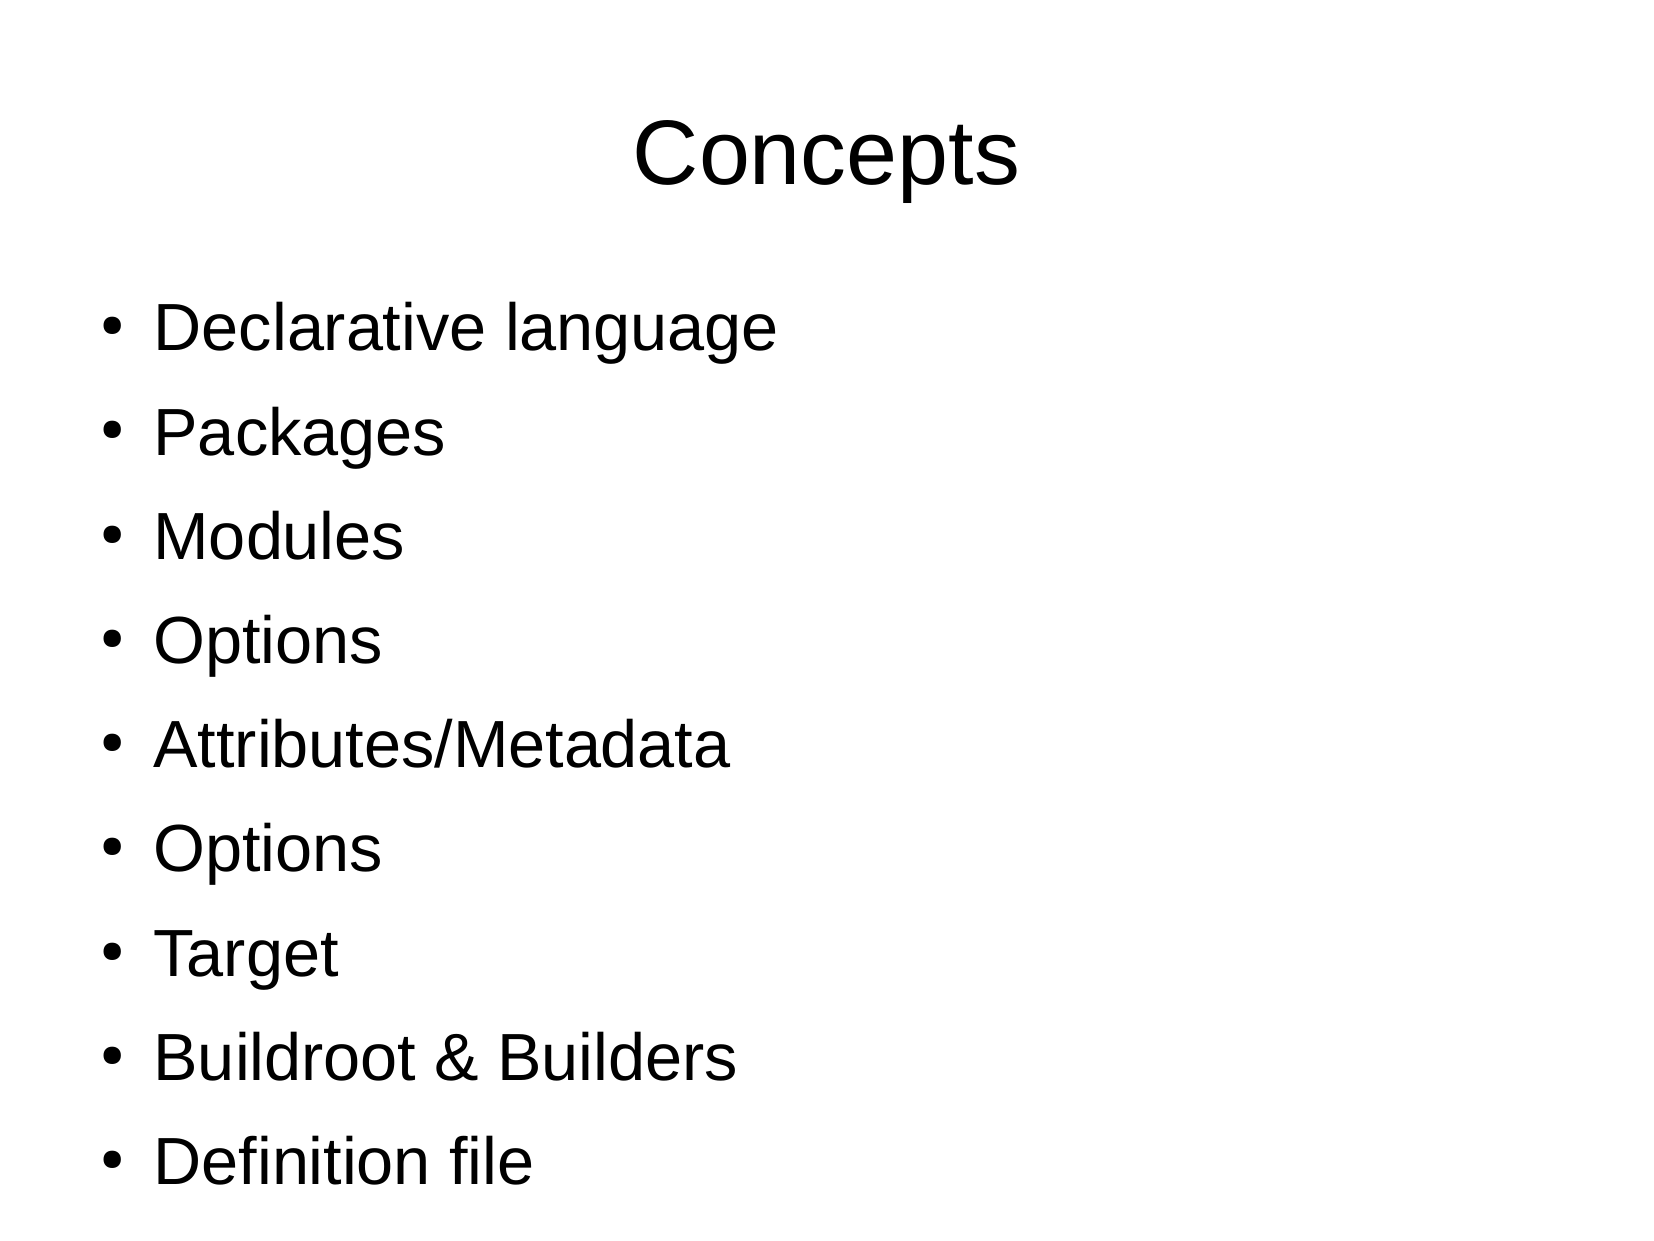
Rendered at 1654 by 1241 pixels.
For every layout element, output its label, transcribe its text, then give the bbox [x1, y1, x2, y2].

title Concepts [82, 49, 1571, 257]
list Declarative language Packages Modules Options Attributes/Metadata Options Target Buildroot & Builders Definition file [82, 290, 1571, 1199]
